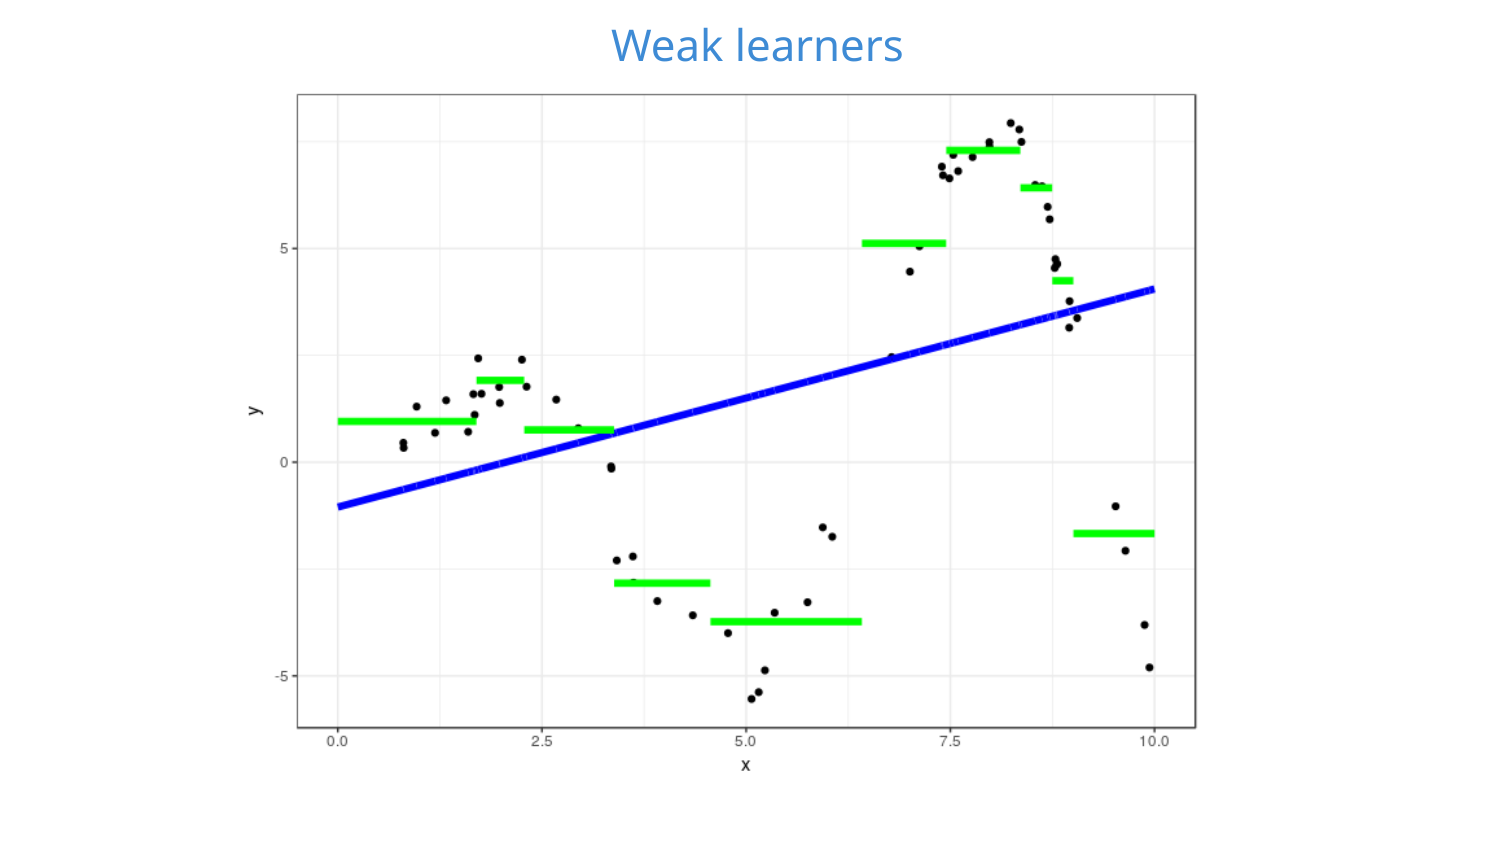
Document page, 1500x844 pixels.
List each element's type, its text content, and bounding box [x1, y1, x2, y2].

text_box Weak learners [251, 11, 1264, 76]
picture [236, 85, 1205, 780]
